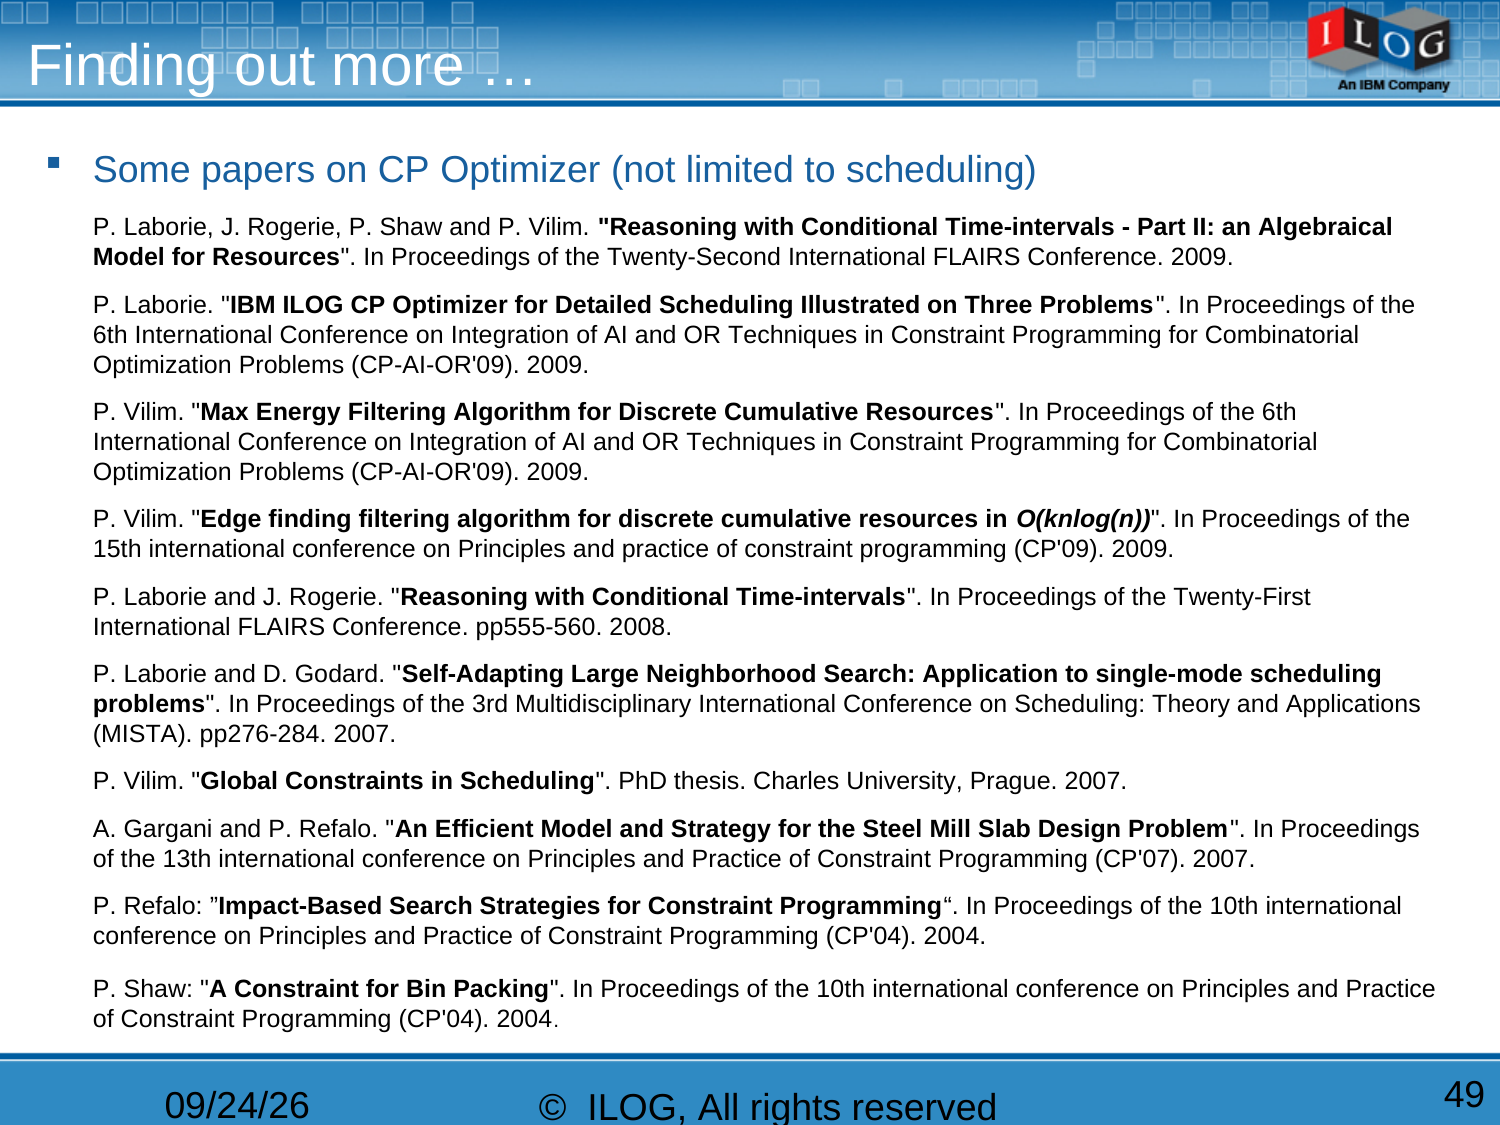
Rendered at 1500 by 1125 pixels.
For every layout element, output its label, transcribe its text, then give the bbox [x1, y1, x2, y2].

list Some papers on CP Optimizer (not limited to scheduling) P. Laborie, J. Rogerie, P. Shaw and P. Vilim. "Reasoning with Conditional Time-intervals - Part II: an Algebraical Model for Resources". In Proceedings of the Twenty-Second International FLAIRS Conference. 2009. P. Laborie. "IBM ILOG CP Optimizer for Detailed Scheduling Illustrated on Three Problems". In Proceedings of the 6th International Conference on Integration of AI and OR Techniques in Constraint Programming for Combinatorial Optimization Problems (CP-AI-OR'09). 2009. P. Vilim. "Max Energy Filtering Algorithm for Discrete Cumulative Resources". In Proceedings of the 6th International Conference on Integration of AI and OR Techniques in Constraint Programming for Combinatorial Optimization Problems (CP-AI-OR'09). 2009. P. Vilim. "Edge finding filtering algorithm for discrete cumulative resources in O(knlog(n))". In Proceedings of the 15th international conference on Principles and practice of constraint programming (CP'09). 2009. P. Laborie and J. Rogerie. "Reasoning with Conditional Time-intervals". In Proceedings of the Twenty-First International FLAIRS Conference. pp555-560. 2008. P. Laborie and D. Godard. "Self-Adapting Large Neighborhood Search: Application to single-mode scheduling problems". In Proceedings of the 3rd Multidisciplinary International Conference on Scheduling: Theory and Applications (MISTA). pp276-284. 2007. P. Vilim. "Global Constraints in Scheduling". PhD thesis. Charles University, Prague. 2007. A. Gargani and P. Refalo. "An Efficient Model and Strategy for the Steel Mill Slab Design Problem". In Proceedings of the 13th international conference on Principles and Practice of Constraint Programming (CP'07). 2007. P. Refalo: ”Impact-Based Search Strategies for Constraint Programming“. In Proceedings of the 10th international conference on Principles and Practice of Constraint Programming (CP'04). 2004. P. Shaw: "A Constraint for Bin Packing". In Proceedings of the 10th international conference on Principles and Practice of Constraint Programming (CP'04). 2004. [30, 137, 1458, 1083]
picture [775, 1102, 785, 1118]
picture [0, 0, 1500, 1125]
title Finding out more … [12, 0, 1300, 144]
picture [1447, 1086, 1456, 1099]
